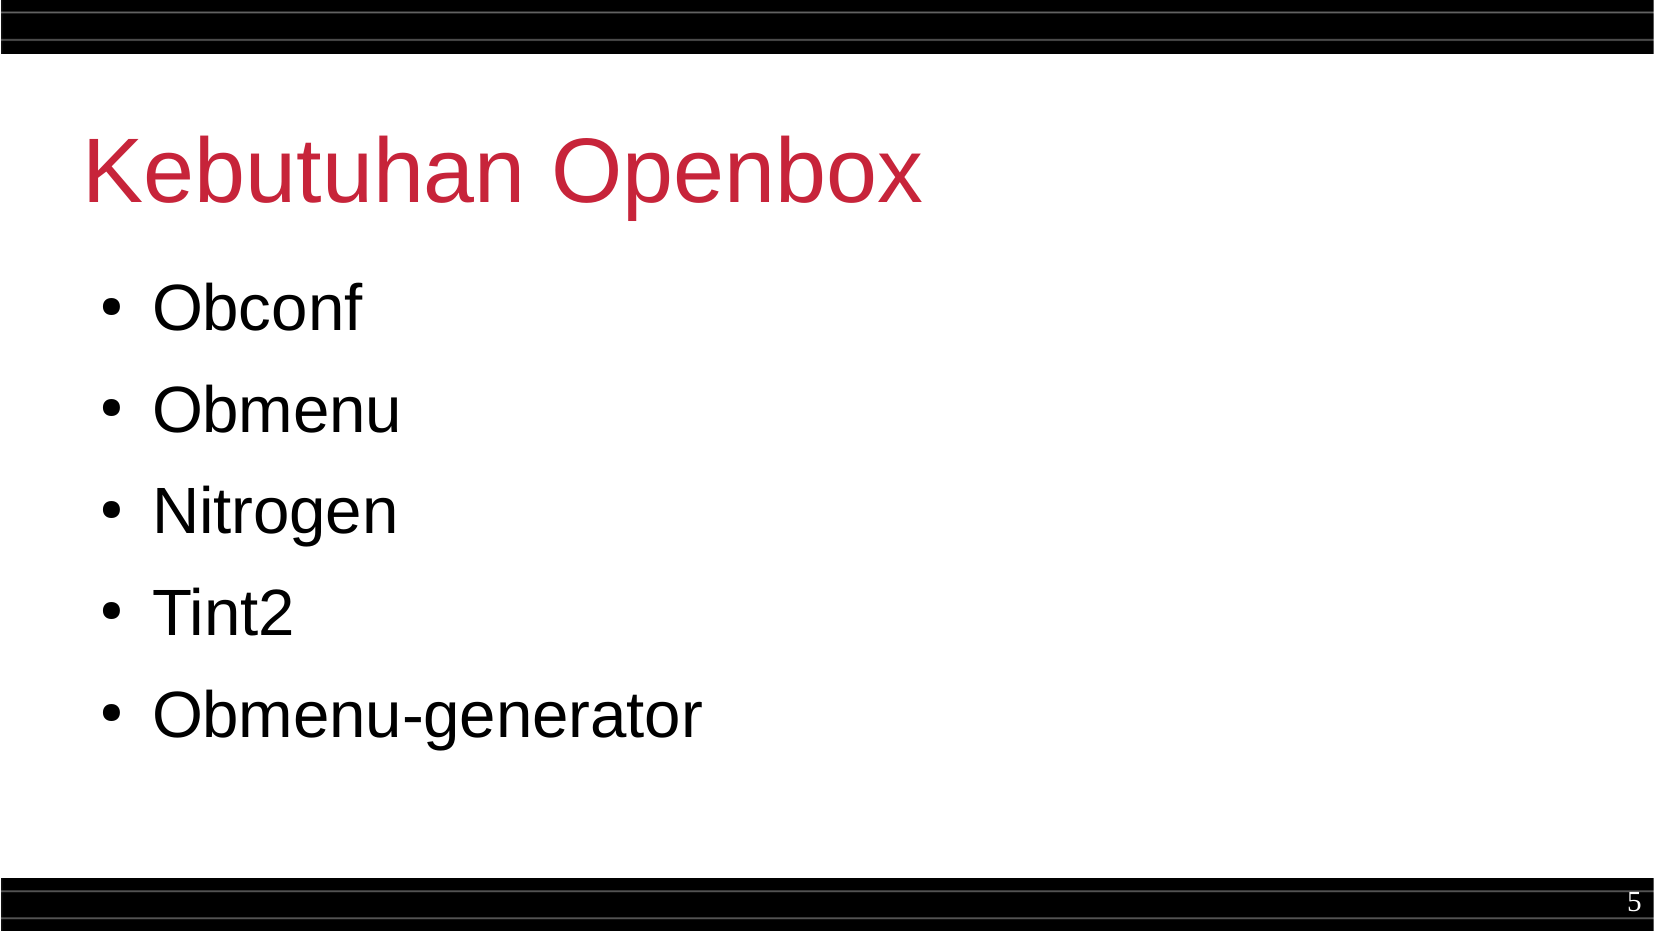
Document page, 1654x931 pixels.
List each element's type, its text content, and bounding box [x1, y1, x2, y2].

list Obconf Obmenu Nitrogen Tint2 Obmenu-generator [82, 271, 1571, 758]
picture [1, 0, 1654, 54]
title Kebutuhan Openbox [82, 92, 1571, 249]
picture [1, 878, 1654, 931]
